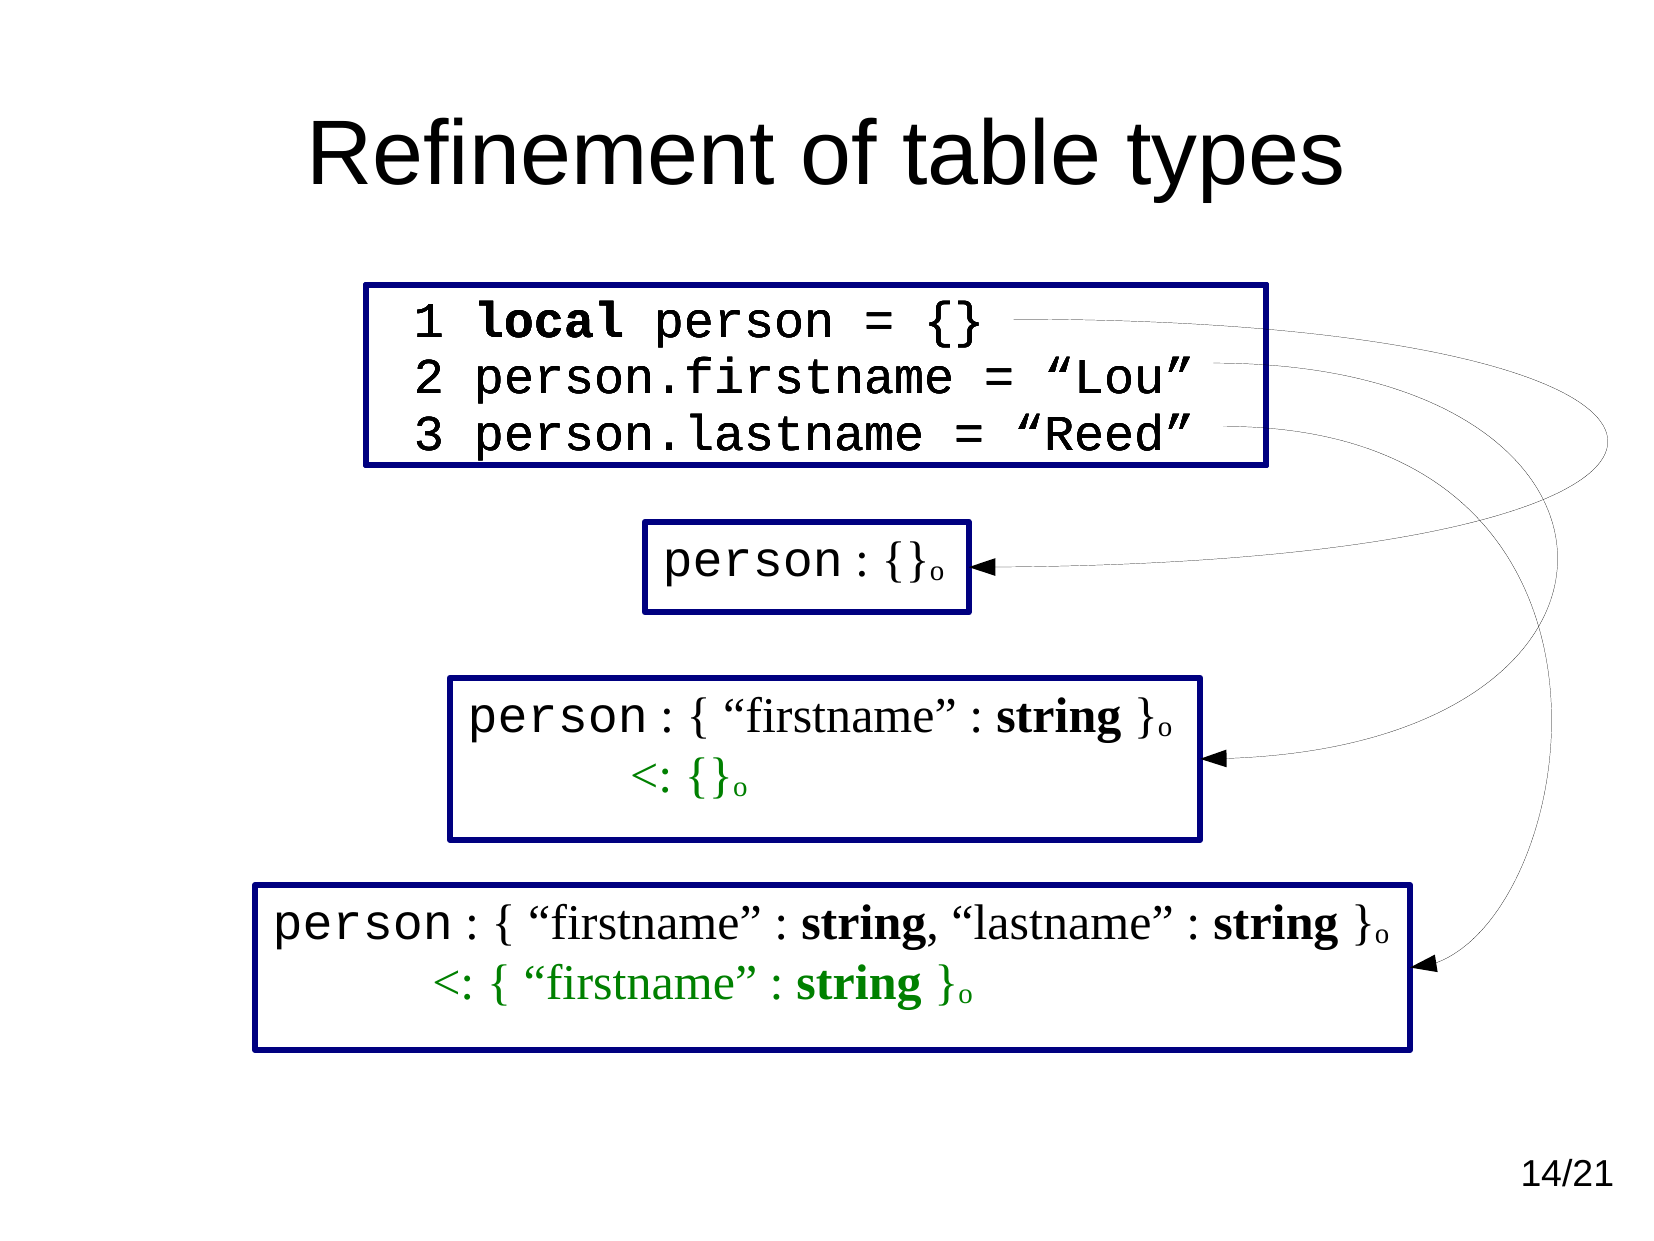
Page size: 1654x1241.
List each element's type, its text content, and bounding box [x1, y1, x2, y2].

title Refinement of table types [82, 49, 1571, 257]
text_box 1 local person = {} 2 person.firstname = “Lou” 3 person.lastname = “Reed” [366, 285, 1267, 466]
text_box person : { “firstname” : string, “lastname” : string }o <: { “firstname” : string }o [255, 885, 1411, 1051]
text_box person : {}o [645, 521, 969, 613]
text_box 14/21 [1495, 1145, 1630, 1216]
text_box person : { “firstname” : string }o <: {}o [450, 677, 1201, 841]
